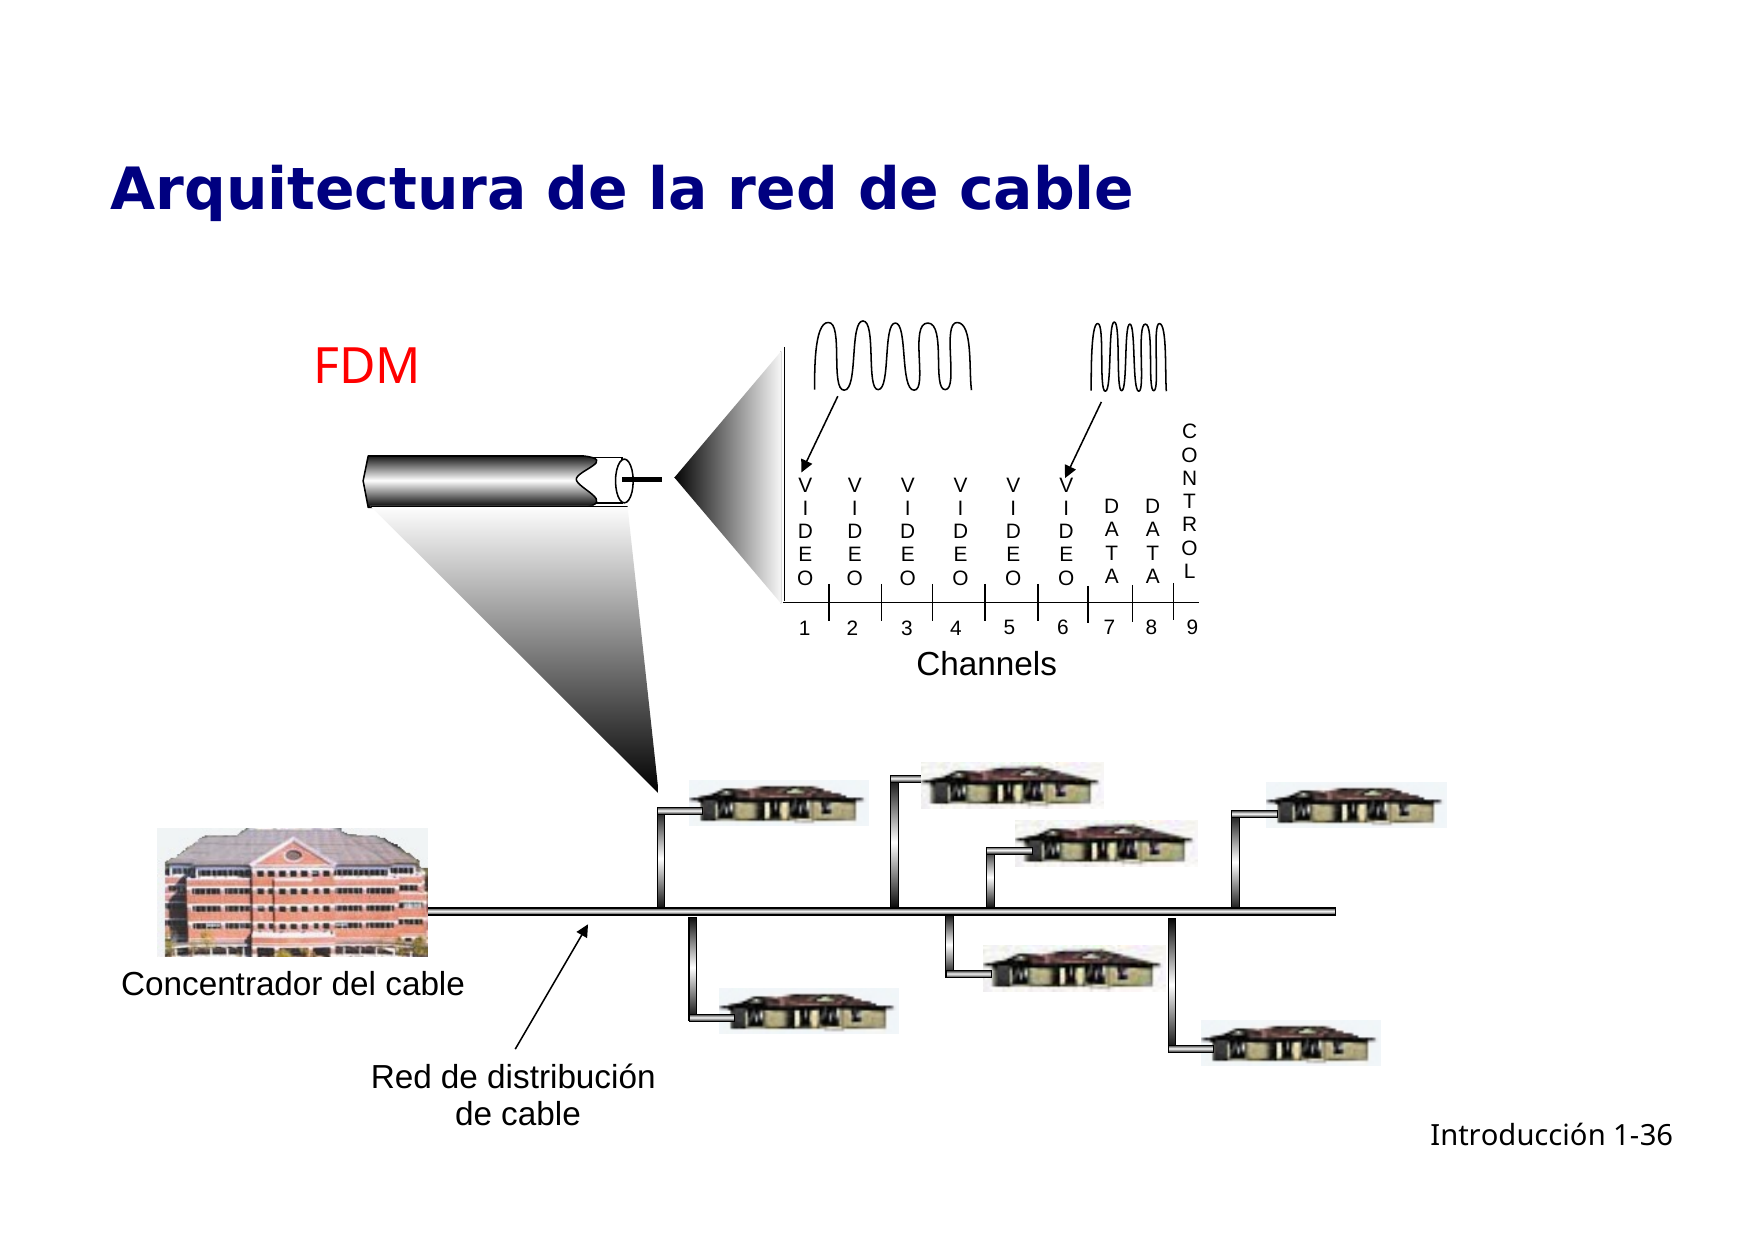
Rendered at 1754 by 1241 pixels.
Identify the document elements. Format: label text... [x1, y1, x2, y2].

text_box V I D E O [831, 465, 878, 598]
text_box V I D E O [990, 465, 1037, 598]
text_box 9 [1171, 607, 1213, 647]
text_box V I D E O [937, 465, 984, 598]
text_box 3 [886, 609, 928, 648]
text_box [1168, 918, 1214, 1053]
text_box 1 [784, 609, 826, 648]
text_box Concentrador del cable [106, 957, 481, 1010]
text_box V I D E O [782, 465, 829, 598]
text_box [363, 455, 659, 794]
picture [1201, 1020, 1381, 1066]
text_box Channels [901, 637, 1072, 691]
text_box V I D E O [1043, 465, 1089, 598]
title Arquitectura de la red de cable [96, 78, 1672, 301]
text_box Red de distribución de cable [355, 1050, 671, 1141]
picture [921, 762, 1104, 809]
picture [1266, 782, 1447, 828]
text_box 7 [1088, 607, 1130, 647]
picture [1015, 820, 1198, 867]
text_box [428, 775, 1336, 978]
picture [983, 945, 1166, 992]
picture [719, 988, 899, 1034]
text_box 8 [1130, 607, 1171, 647]
text_box [688, 917, 735, 1022]
picture [157, 828, 428, 957]
text_box [674, 351, 782, 604]
text_box 2 [831, 609, 874, 648]
text_box 4 [935, 609, 977, 648]
text_box 5 [988, 607, 1030, 647]
text_box V I D E O [884, 465, 931, 598]
picture [689, 780, 869, 826]
text_box D A T A [1089, 463, 1130, 596]
text_box D A T A [1130, 463, 1173, 596]
text_box 6 [1042, 607, 1084, 647]
text_box C O N T R O L [1166, 389, 1213, 591]
text_box FDM [298, 322, 437, 407]
